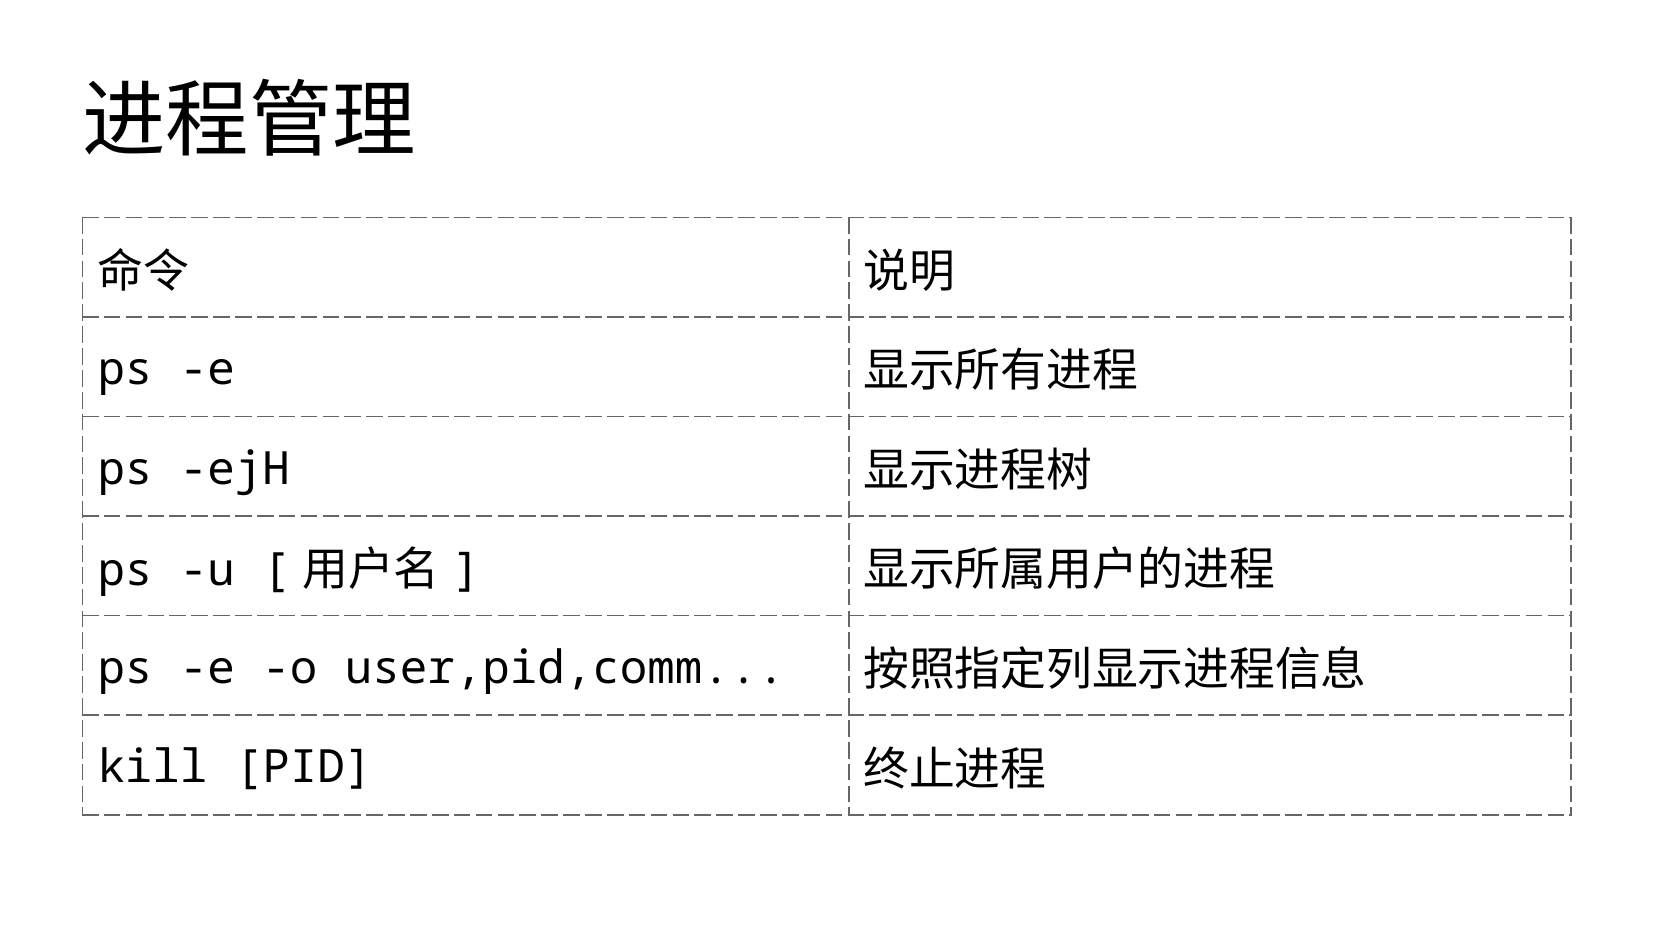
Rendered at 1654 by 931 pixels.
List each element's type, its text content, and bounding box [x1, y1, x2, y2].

table_header 说明 [849, 218, 1571, 317]
table_cell 终止进程 [849, 715, 1571, 815]
table_cell 显示进程树 [849, 417, 1571, 516]
table_cell kill [PID] [83, 715, 849, 815]
table_cell ps -u [用户名] [83, 516, 849, 616]
table_cell ps -e -o user,pid,comm... [83, 616, 849, 715]
table_cell 显示所有进程 [849, 317, 1571, 417]
table_cell ps -ejH [83, 417, 849, 516]
table_cell 按照指定列显示进程信息 [849, 616, 1571, 715]
title 进程管理 [82, 37, 1571, 189]
table_cell ps -e [83, 317, 849, 417]
table_header 命令 [83, 218, 849, 317]
table_cell 显示所属用户的进程 [849, 516, 1571, 616]
